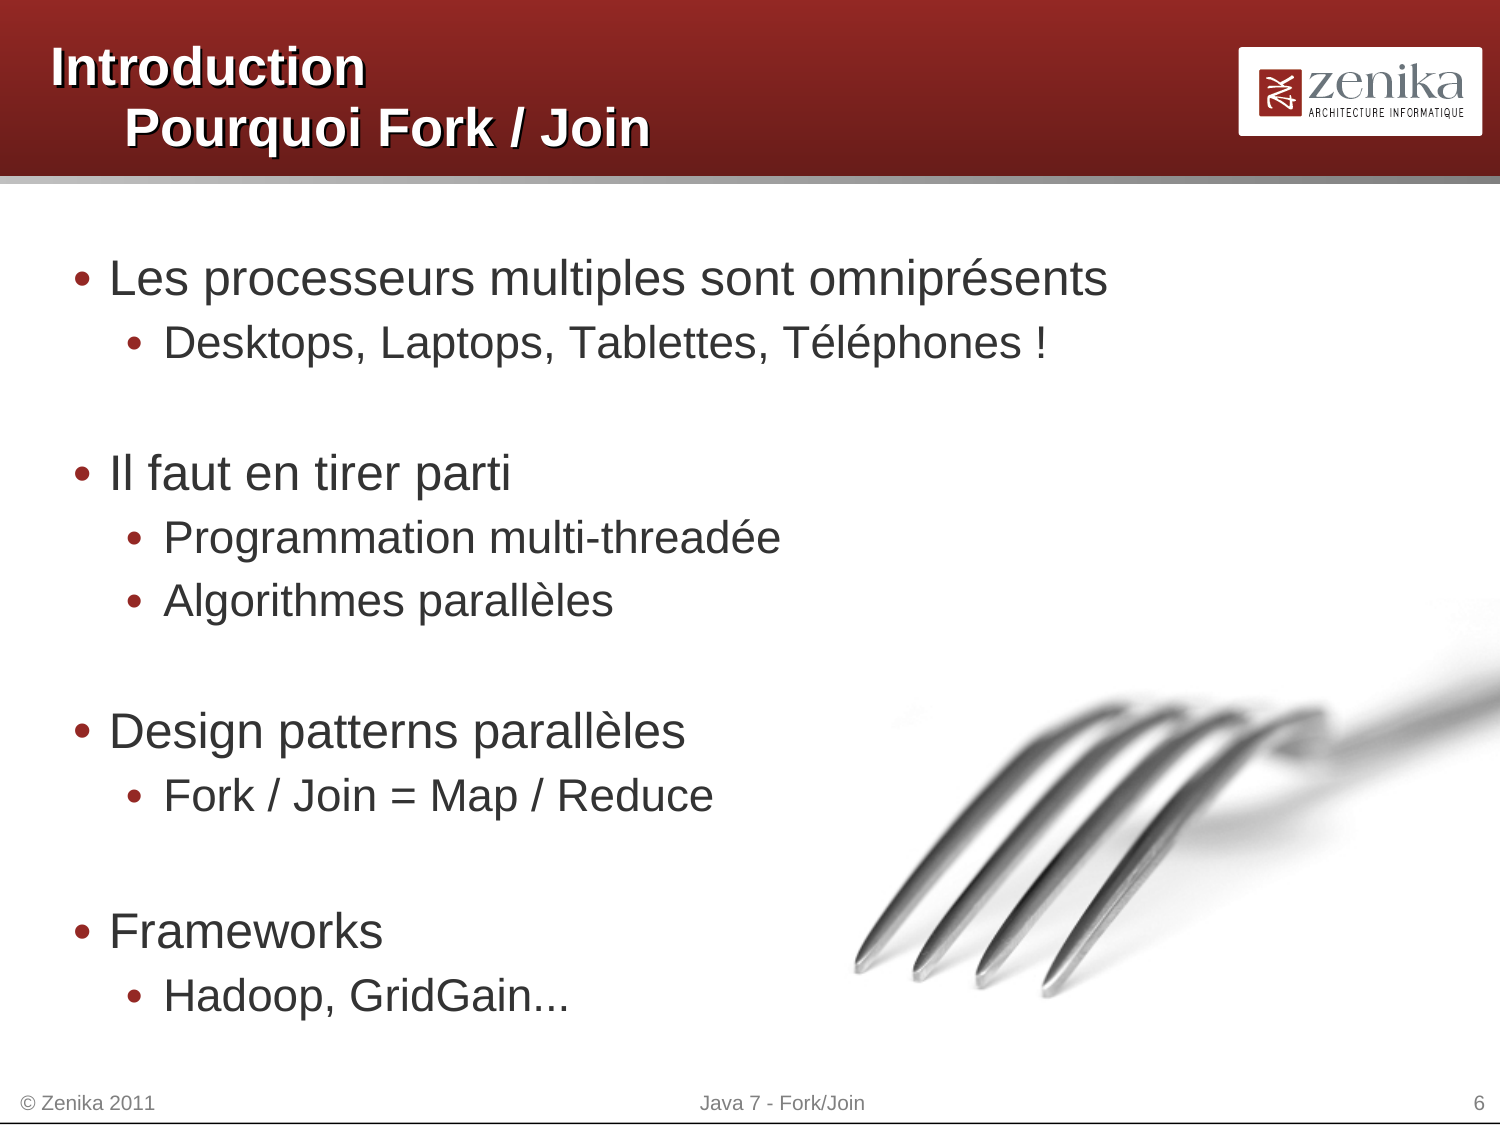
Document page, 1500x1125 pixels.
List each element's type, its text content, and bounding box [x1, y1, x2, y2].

picture [757, 598, 1500, 1093]
picture [1257, 58, 1464, 125]
title Introduction Pourquoi Fork / Join [50, 15, 1206, 180]
list Les processeurs multiples sont omniprésents Desktops, Laptops, Tablettes, Téléphones ! Il faut en tirer parti Programmation multi-threadée Algorithmes parallèles Design patterns parallèles Fork / Join = Map / Reduce Frameworks Hadoop, GridGain... [50, 249, 1435, 1079]
